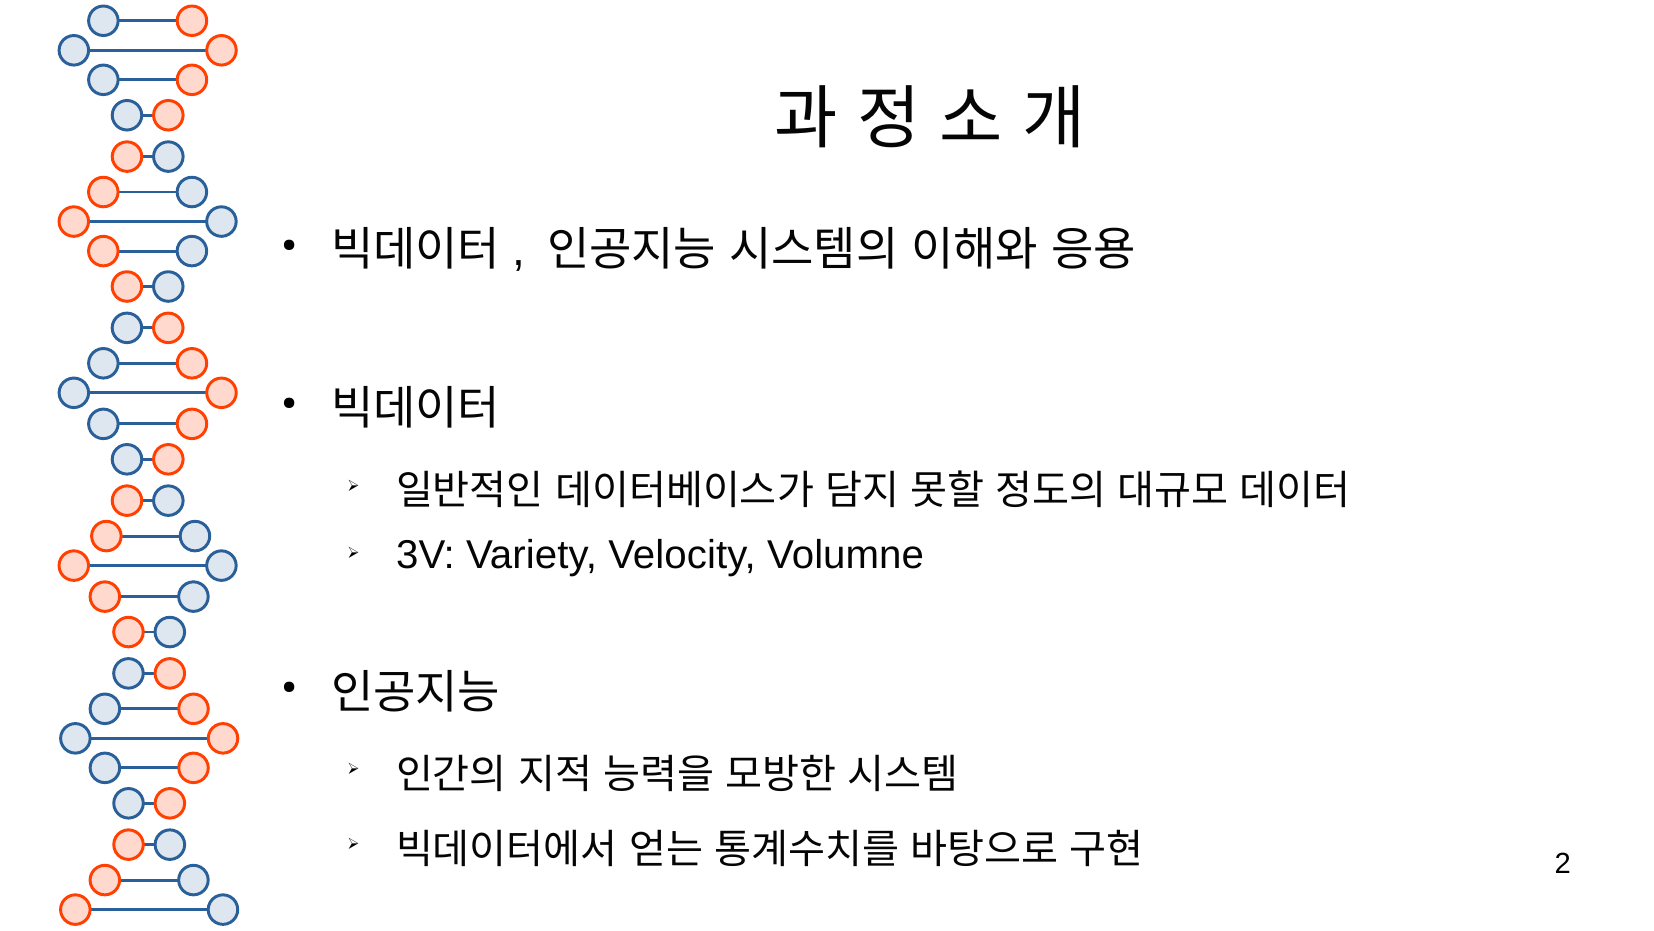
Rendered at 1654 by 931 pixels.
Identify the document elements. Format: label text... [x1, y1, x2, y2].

list 빅데이터, 인공지능 시스템의 이해와 응용 빅데이터 일반적인 데이터베이스가 담지 못할 정도의 대규모 데이터 3V: Variety, Velocity, Volumne 인공지능 인간의 지적 능력을 모방한 시스템 빅데이터에서 얻는 통계수치를 바탕으로 구현 [265, 212, 1595, 880]
title 과 정 소 개 [265, 35, 1595, 189]
